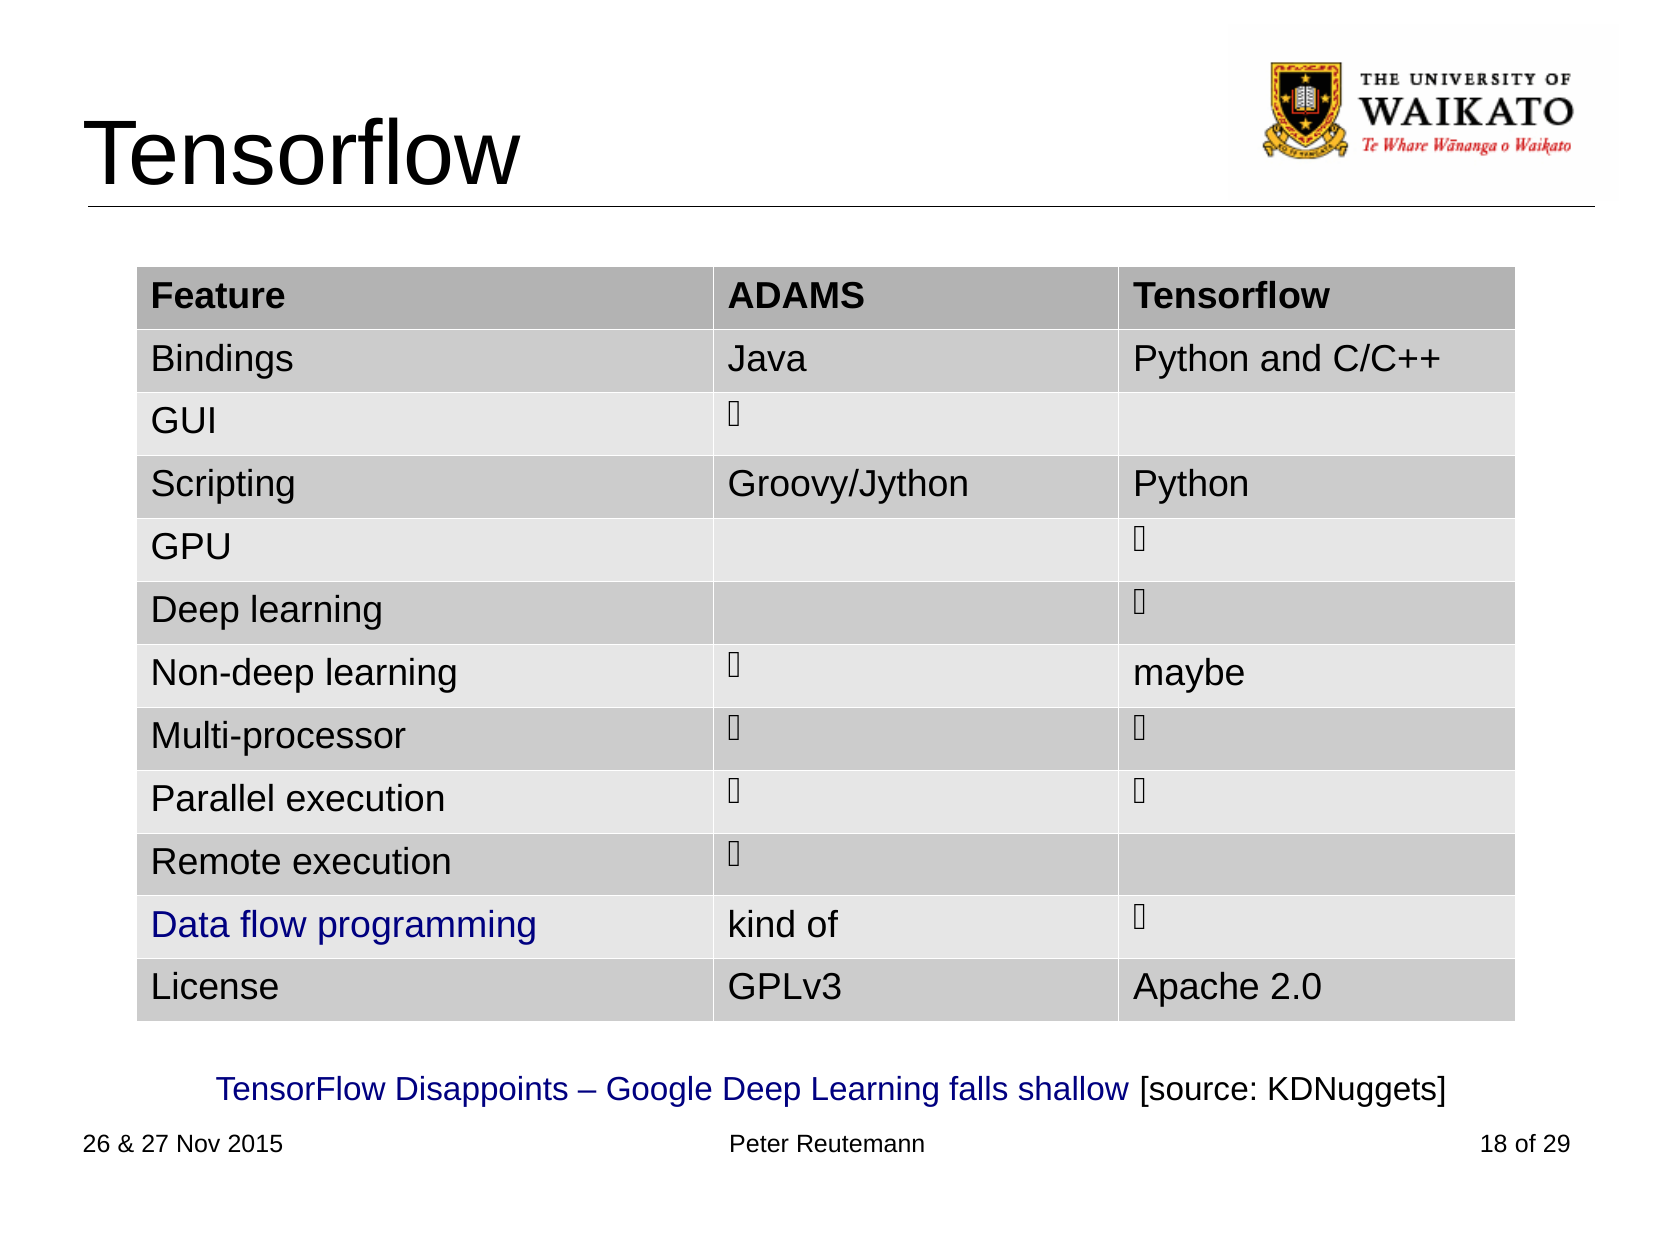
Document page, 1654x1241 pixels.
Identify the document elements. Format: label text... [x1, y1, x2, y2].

table_cell Groovy/Jython [714, 456, 1118, 518]
table_cell  [1119, 519, 1515, 581]
table_cell [1119, 834, 1515, 895]
table_cell Deep learning [137, 582, 713, 644]
table_cell Java [714, 330, 1118, 392]
table_cell [714, 582, 1118, 644]
title Tensorflow [82, 49, 1571, 257]
picture [1228, 24, 1619, 201]
text_box TensorFlow Disappoints – Google Deep Learning falls shallow [source: KDNuggets] [200, 1062, 1560, 1123]
table_cell  [1119, 582, 1515, 644]
table_header Tensorflow [1119, 267, 1515, 329]
table_cell [714, 519, 1118, 581]
table_cell Python and C/C++ [1119, 330, 1515, 392]
table_cell GPLv3 [714, 959, 1118, 1021]
table_cell  [714, 645, 1118, 707]
table_cell  [1119, 771, 1515, 833]
table_cell  [1119, 708, 1515, 770]
table_cell Bindings [137, 330, 713, 392]
table_cell  [714, 393, 1118, 455]
table_cell License [137, 959, 713, 1021]
table_cell Remote execution [137, 834, 713, 895]
table_cell GPU [137, 519, 713, 581]
table_cell  [1119, 896, 1515, 958]
table_header ADAMS [714, 267, 1118, 329]
table_cell Parallel execution [137, 771, 713, 833]
table_cell maybe [1119, 645, 1515, 707]
table_cell [1119, 393, 1515, 455]
table_cell GUI [137, 393, 713, 455]
table_cell  [714, 771, 1118, 833]
table_cell  [714, 834, 1118, 895]
table_cell Scripting [137, 456, 713, 518]
table_cell kind of [714, 896, 1118, 958]
table_cell Apache 2.0 [1119, 959, 1515, 1021]
table_cell Non-deep learning [137, 645, 713, 707]
table_header Feature [137, 267, 713, 329]
table_cell  [714, 708, 1118, 770]
table_cell Multi-processor [137, 708, 713, 770]
table_cell Data flow programming [137, 896, 713, 958]
table_cell Python [1119, 456, 1515, 518]
